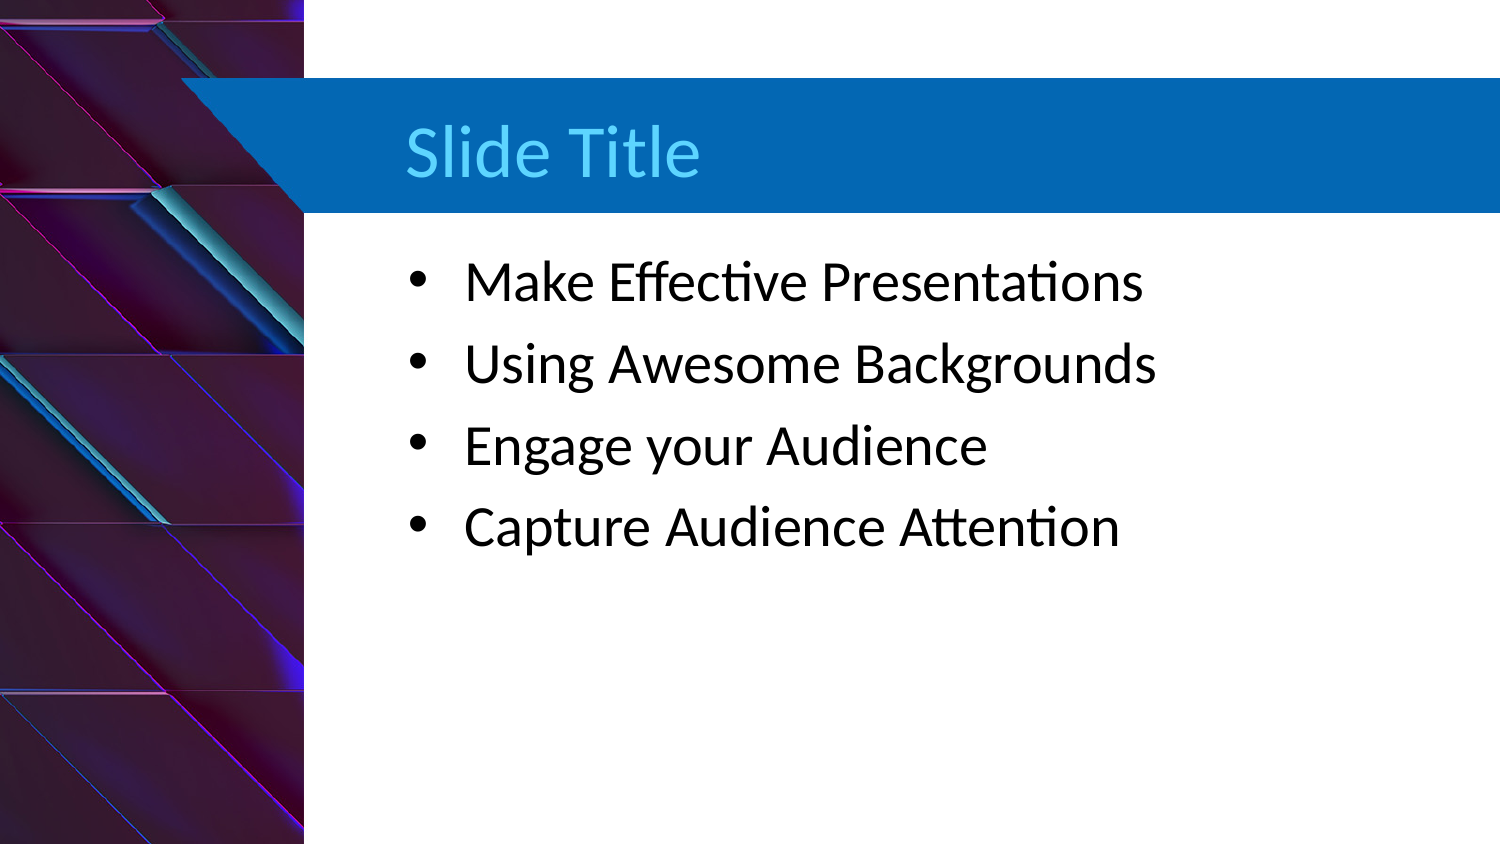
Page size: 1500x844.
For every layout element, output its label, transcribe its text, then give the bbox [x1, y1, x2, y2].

text_box Slide Title [391, 88, 1422, 208]
picture [0, 0, 1500, 844]
text_box Make Effective Presentations Using Awesome Backgrounds Engage your Audience Capture Audience Attention [393, 235, 1428, 791]
